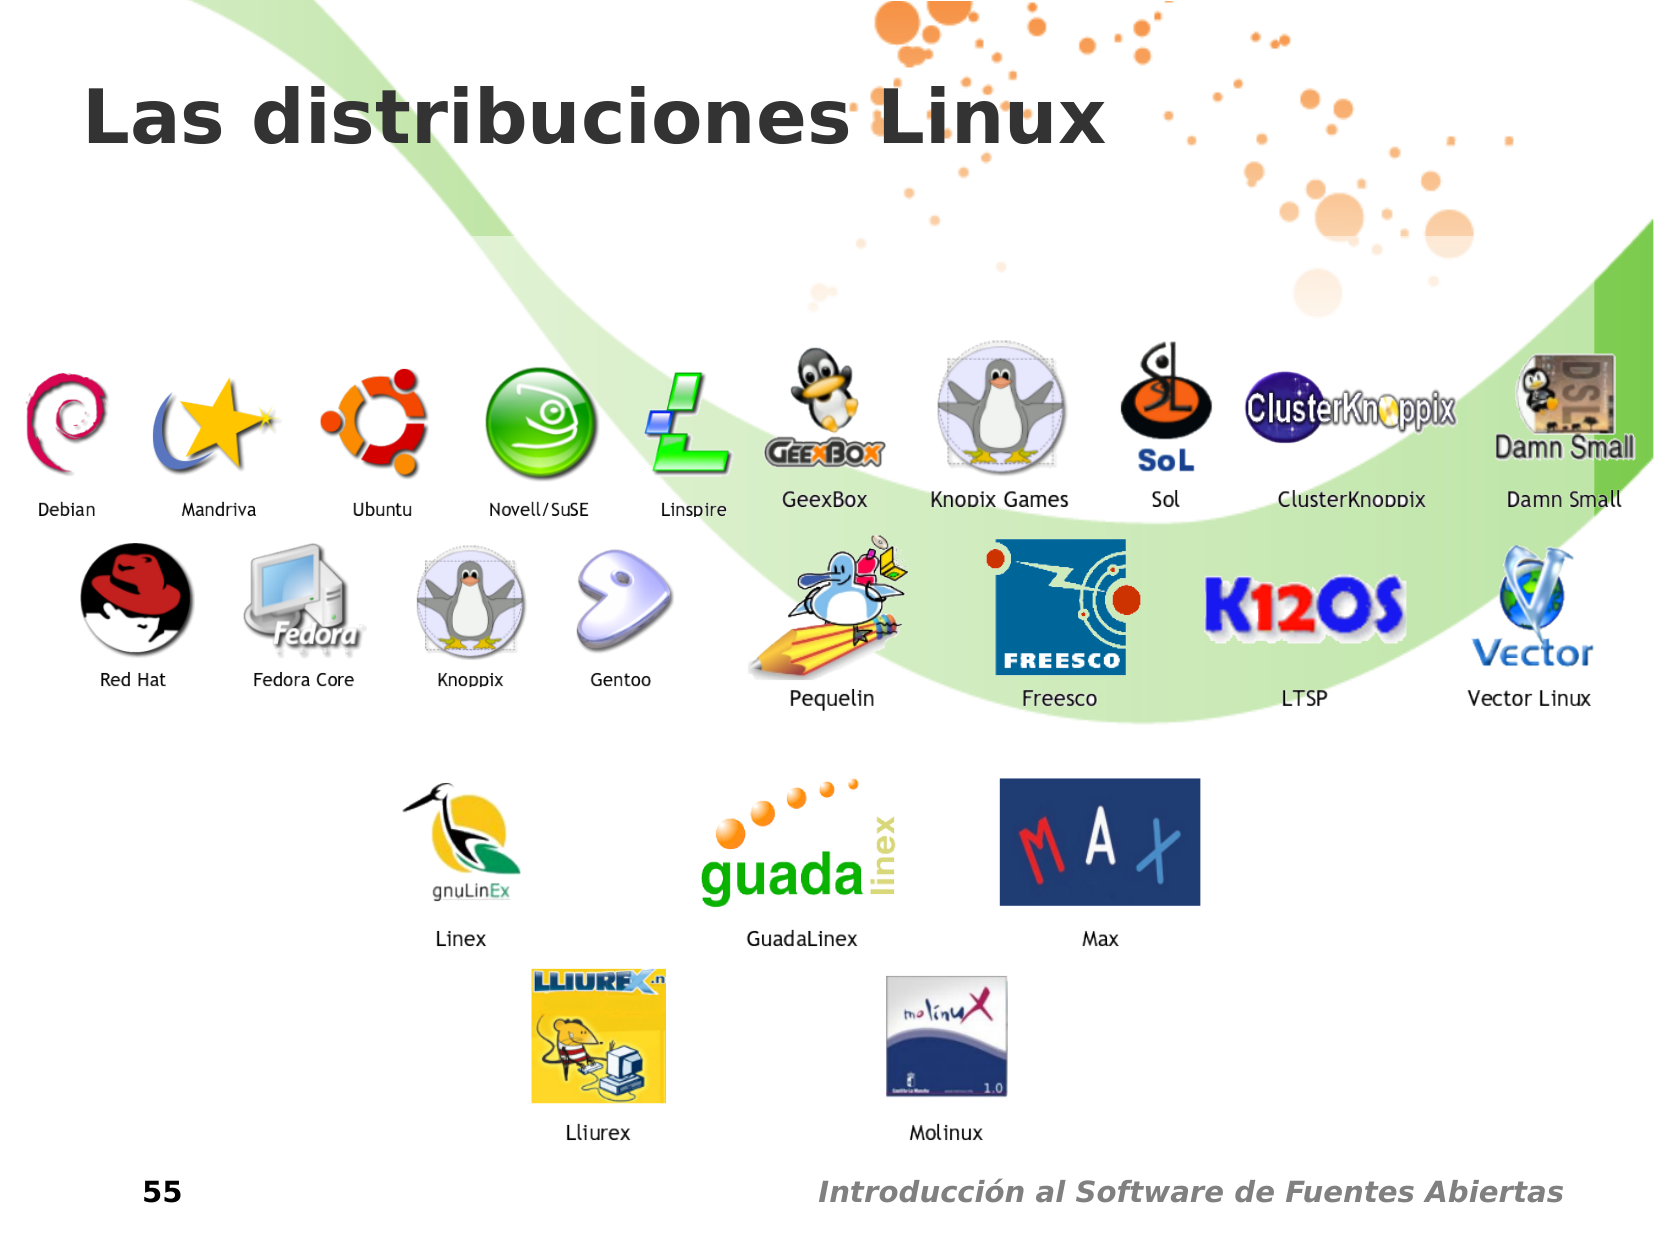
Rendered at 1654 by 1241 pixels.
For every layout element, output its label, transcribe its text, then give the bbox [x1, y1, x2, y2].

title Las distribuciones Linux [82, 29, 1571, 207]
picture [11, 0, 1654, 754]
picture [380, 744, 1235, 1158]
